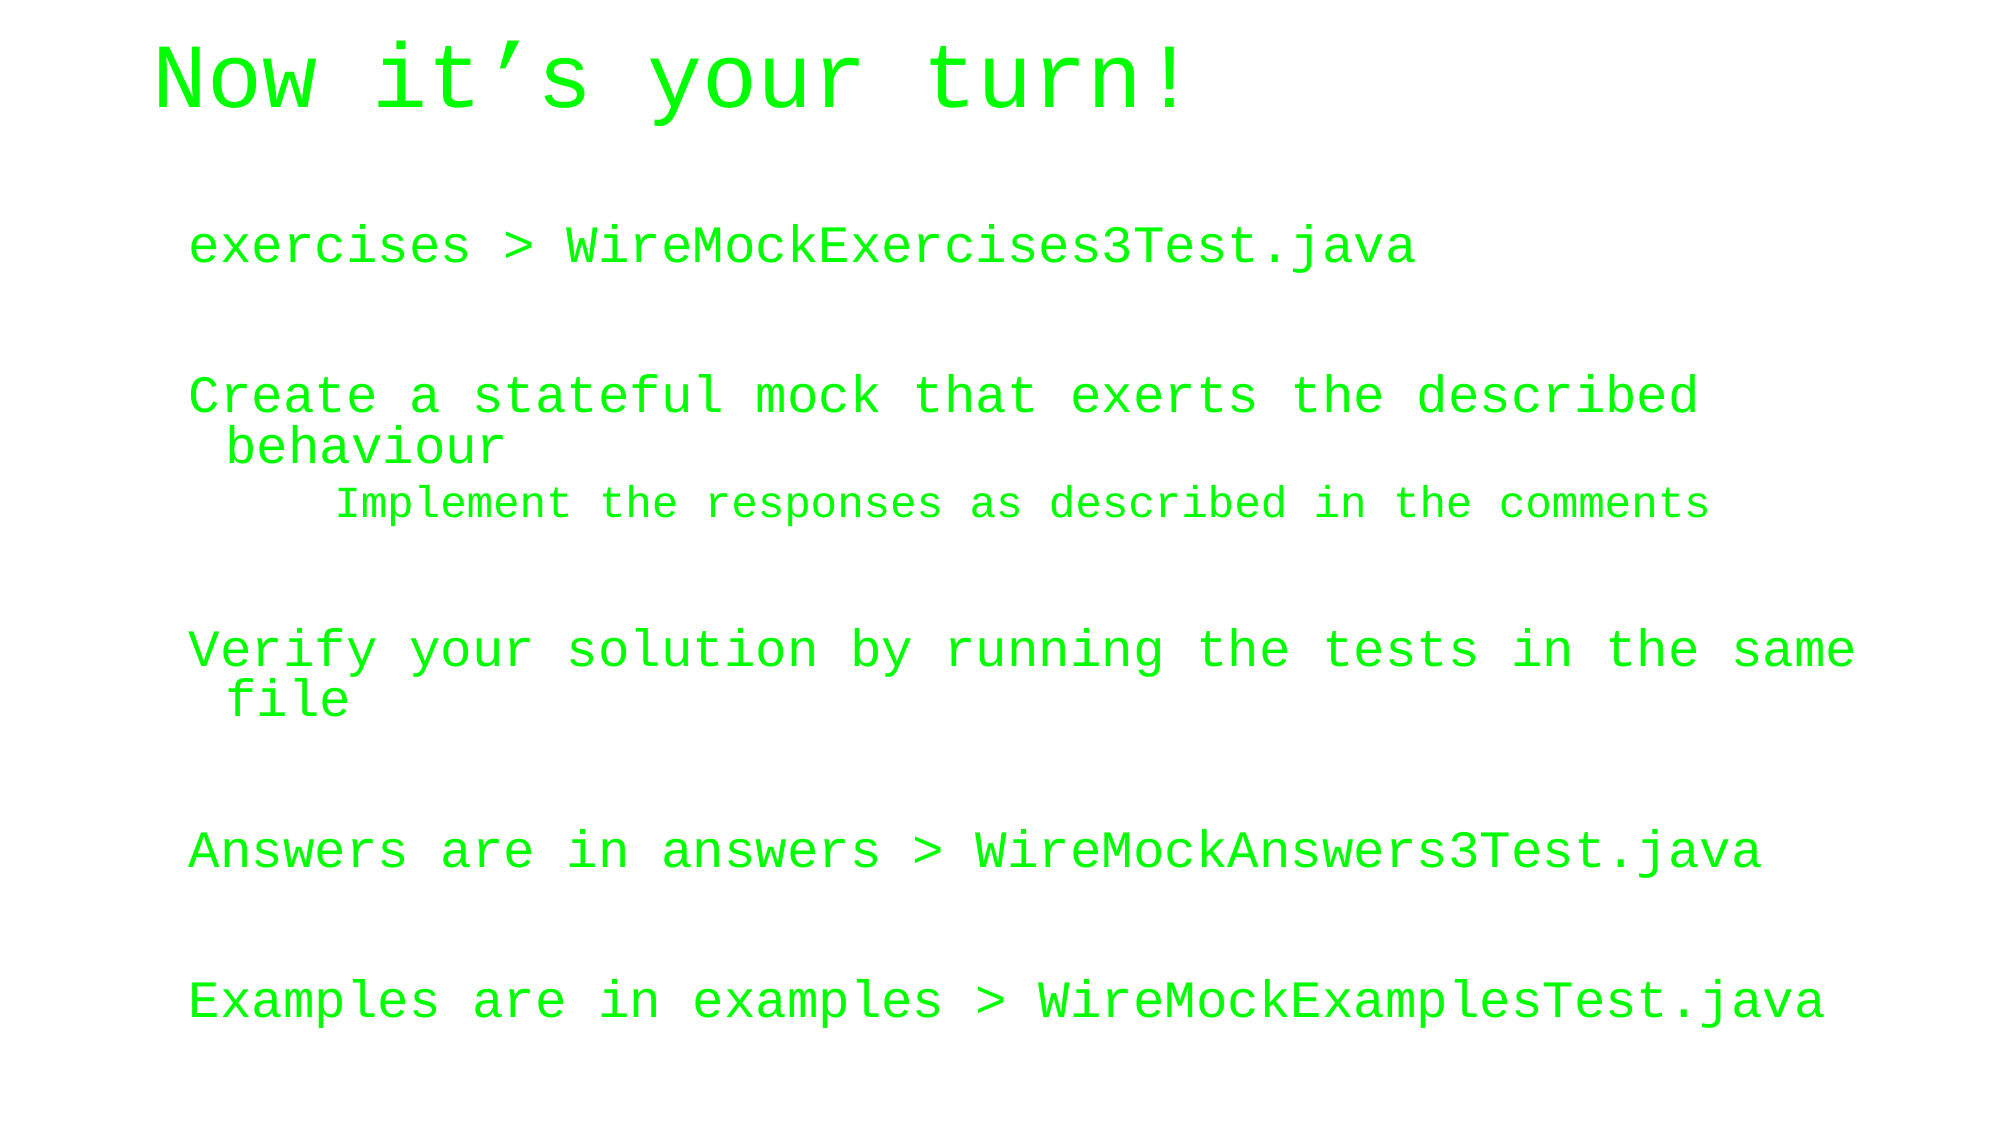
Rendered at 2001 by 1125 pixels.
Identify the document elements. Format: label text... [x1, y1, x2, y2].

title Now it’s your turn! [137, 18, 1863, 137]
list exercises > WireMockExercises3Test.java Create a stateful mock that exerts the described behaviour Implement the responses as described in the comments Verify your solution by running the tests in the same file Answers are in answers > WireMockAnswers3Test.java Examples are in examples > WireMockExamplesTest.java [137, 214, 1939, 1041]
